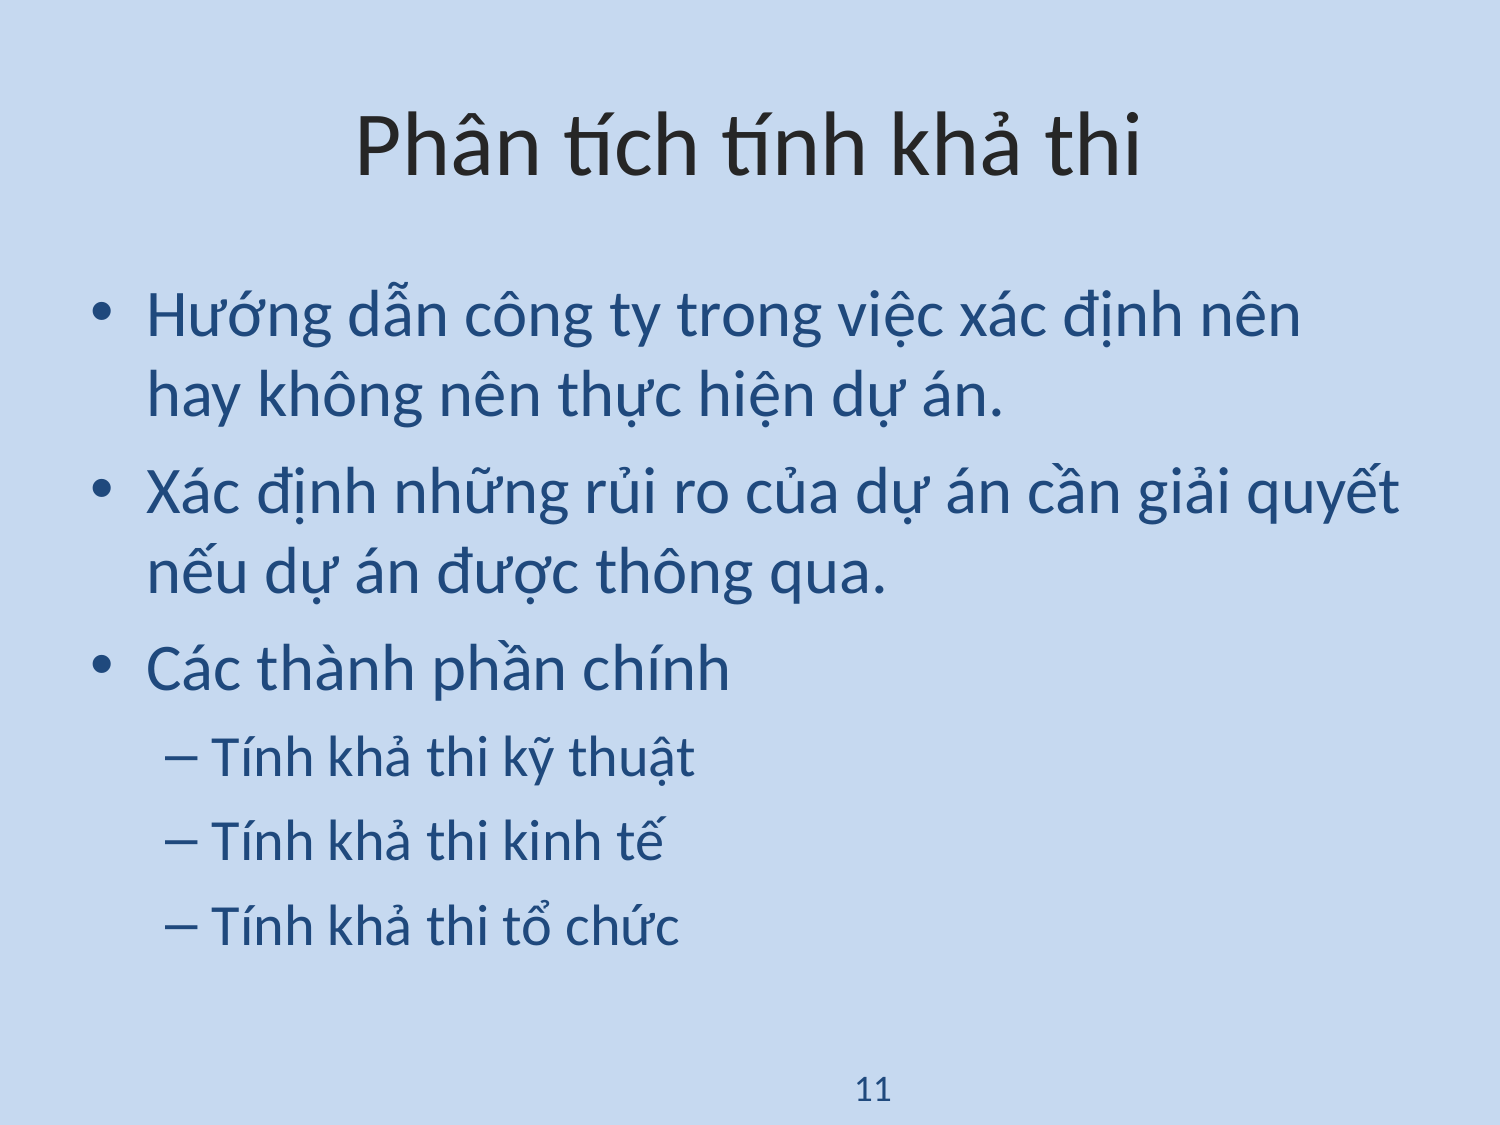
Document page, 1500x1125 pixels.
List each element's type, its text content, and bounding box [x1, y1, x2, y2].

list Hướng dẫn công ty trong việc xác định nên hay không nên thực hiện dự án. Xác định những rủi ro của dự án cần giải quyết nếu dự án được thông qua. Các thành phần chính Tính khả thi kỹ thuật Tính khả thi kinh tế Tính khả thi tổ chức [75, 262, 1426, 1005]
title Phân tích tính khả thi [75, 45, 1426, 233]
